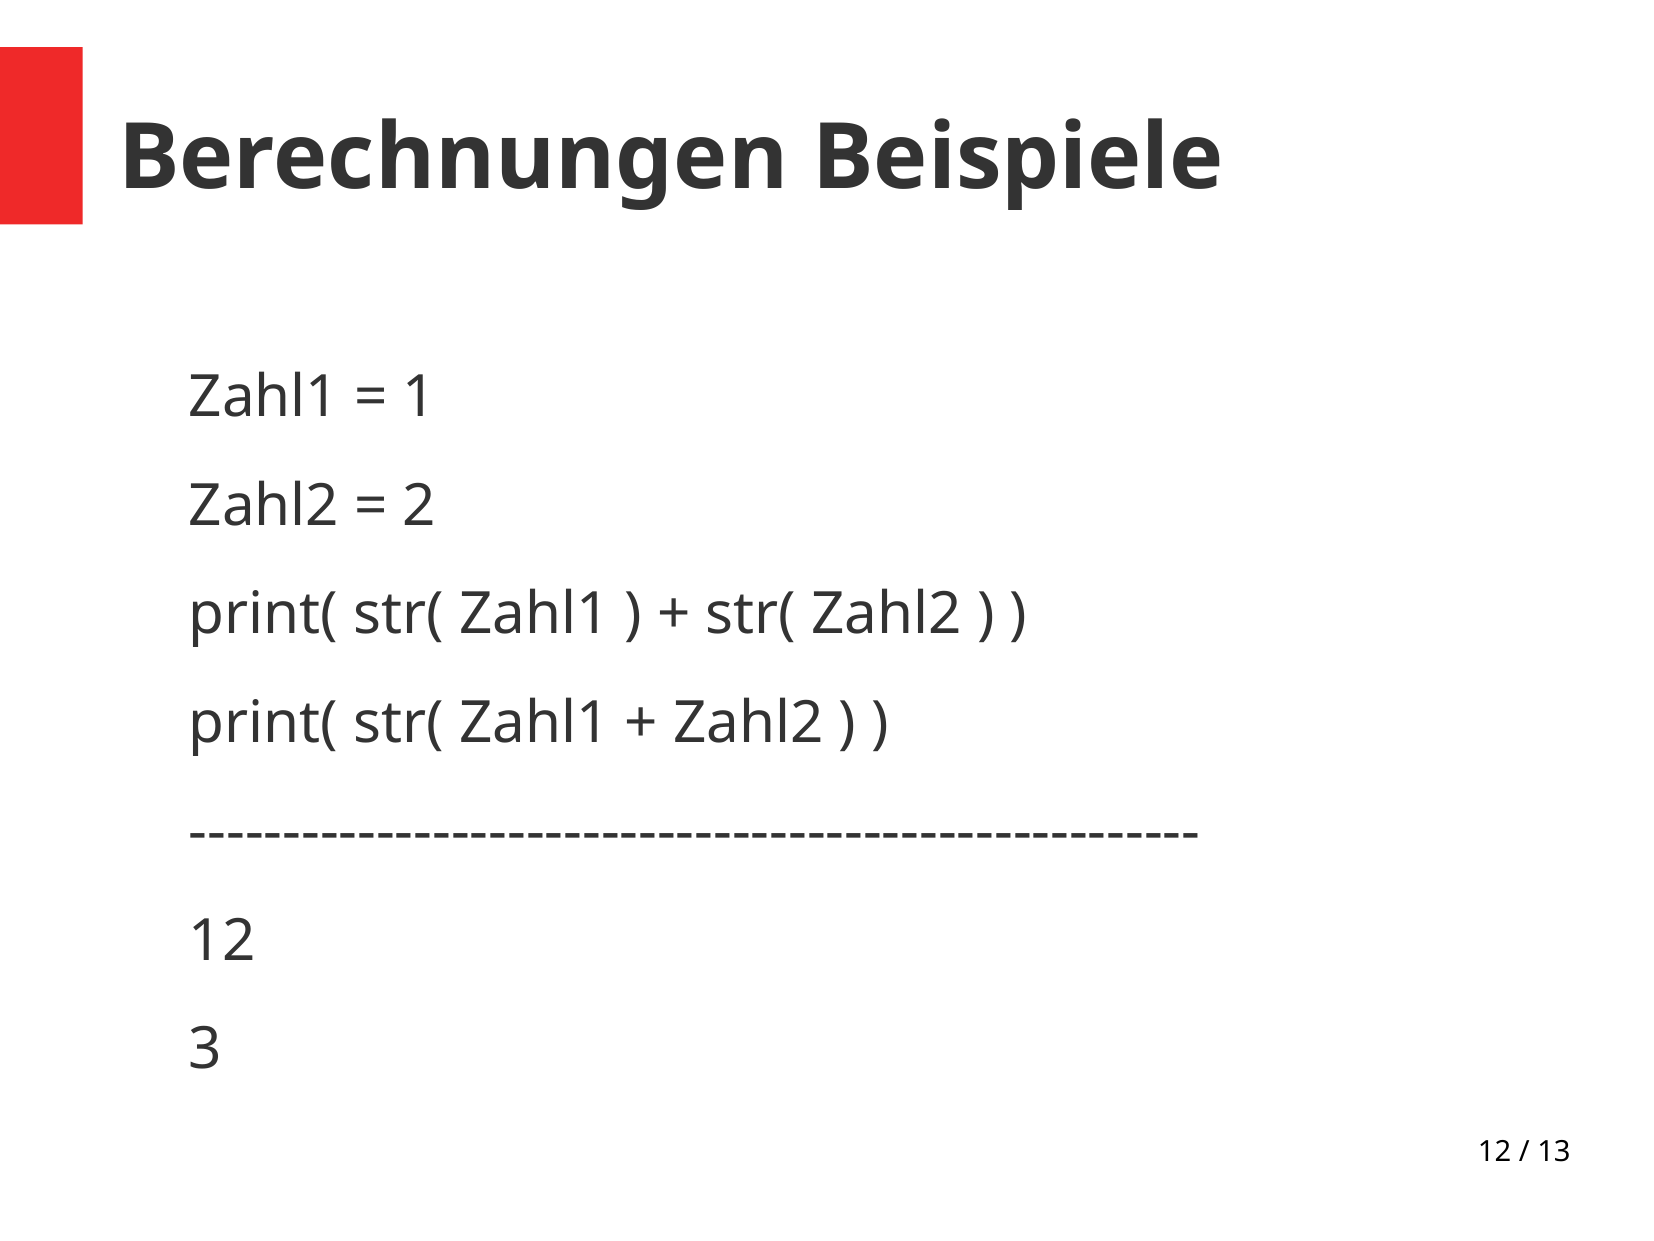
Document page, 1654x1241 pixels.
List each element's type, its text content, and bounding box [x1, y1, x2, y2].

list Zahl1 = 1 Zahl2 = 2 print( str( Zahl1 ) + str( Zahl2 ) ) print( str( Zahl1 + Zahl2 ) ) ------------------------------------------------------ 12 3 [118, 354, 1536, 1074]
title Berechnungen Beispiele [118, 49, 1571, 257]
